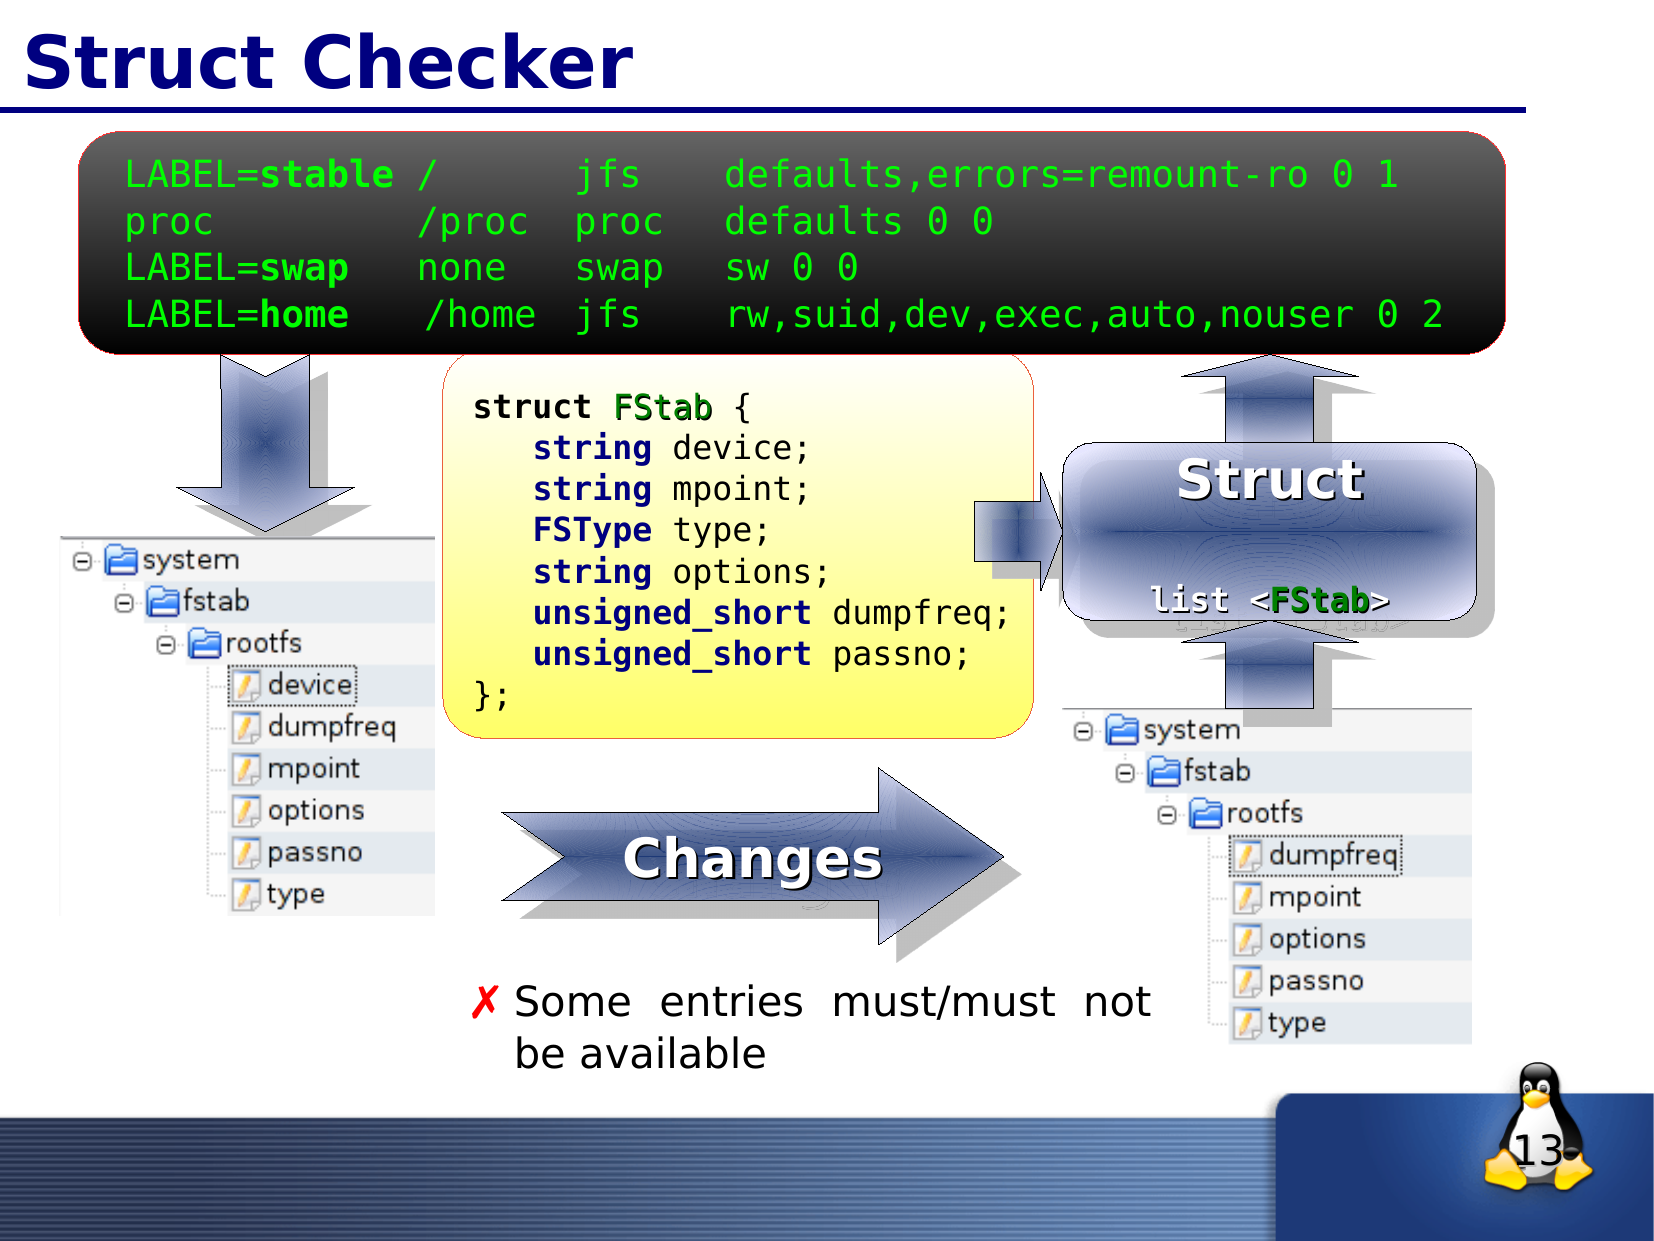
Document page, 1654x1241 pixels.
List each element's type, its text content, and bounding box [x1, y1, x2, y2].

picture [1062, 708, 1472, 1051]
text_box Struct list <FStab> [1062, 442, 1477, 621]
picture [59, 536, 435, 916]
text_box [1034, 472, 1062, 591]
text_box struct FStab { string device; string mpoint; FSType type; string options; unsigned_short dumpfreq; unsigned_short passno; }; [472, 385, 1034, 712]
text_box Some entries must/must not be available [472, 974, 1152, 1093]
text_box Struct Checker [22, 14, 1611, 111]
text_box [78, 131, 1506, 739]
picture [0, 1061, 1654, 1241]
text_box LABEL=stable / jfs defaults,errors=remount-ro 0 1 proc /proc proc defaults 0 0 LABEL=swap none swap sw 0 0 LABEL=home /home jfs rw,suid,dev,exec,auto,nouser 0 2 [124, 151, 1460, 335]
text_box <Nummer> [1312, 1122, 1565, 1178]
text_box [1181, 620, 1359, 709]
text_box Changes [501, 767, 1004, 945]
